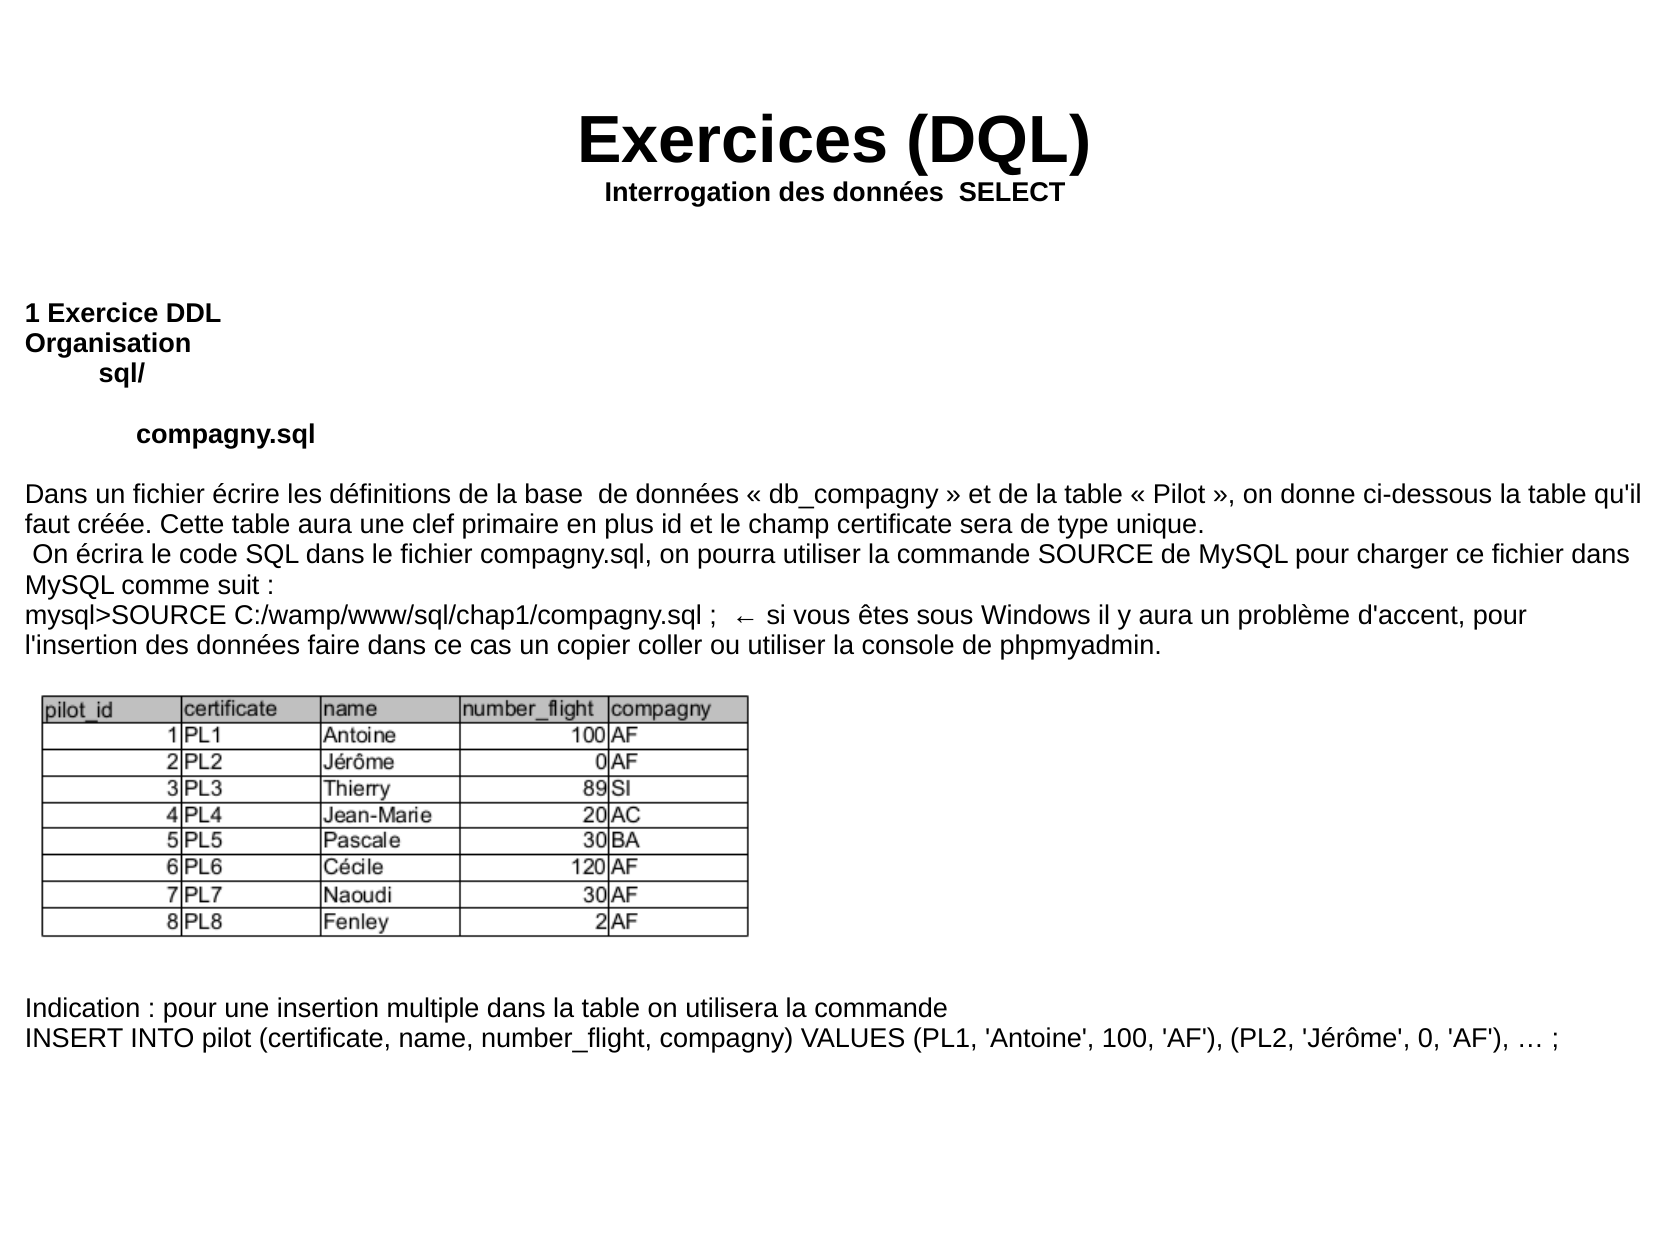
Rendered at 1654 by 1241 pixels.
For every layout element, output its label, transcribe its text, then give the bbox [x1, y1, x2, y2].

text_box Exercices (DQL) Interrogation des données SELECT 1 Exercice DDL Organisation sql/ compagny.sql Dans un fichier écrire les définitions de la base de données « db_compagny » et de la table « Pilot », on donne ci-dessous la table qu'il faut créée. Cette table aura une clef primaire en plus id et le champ certificate sera de type unique. On écrira le code SQL dans le fichier compagny.sql, on pourra utiliser la commande SOURCE de MySQL pour charger ce fichier dans MySQL comme suit : mysql>SOURCE C:/wamp/www/sql/chap1/compagny.sql ; ← si vous êtes sous Windows il y aura un problème d'accent, pour l'insertion des données faire dans ce cas un copier coller ou utiliser la console de phpmyadmin. Indication : pour une insertion multiple dans la table on utilisera la commande INSERT INTO pilot (certificate, name, number_flight, compagny) VALUES (PL1, 'Antoine', 100, 'AF'), (PL2, 'Jérôme', 0, 'AF'), … ; [10, 94, 1654, 1241]
picture [23, 680, 799, 981]
